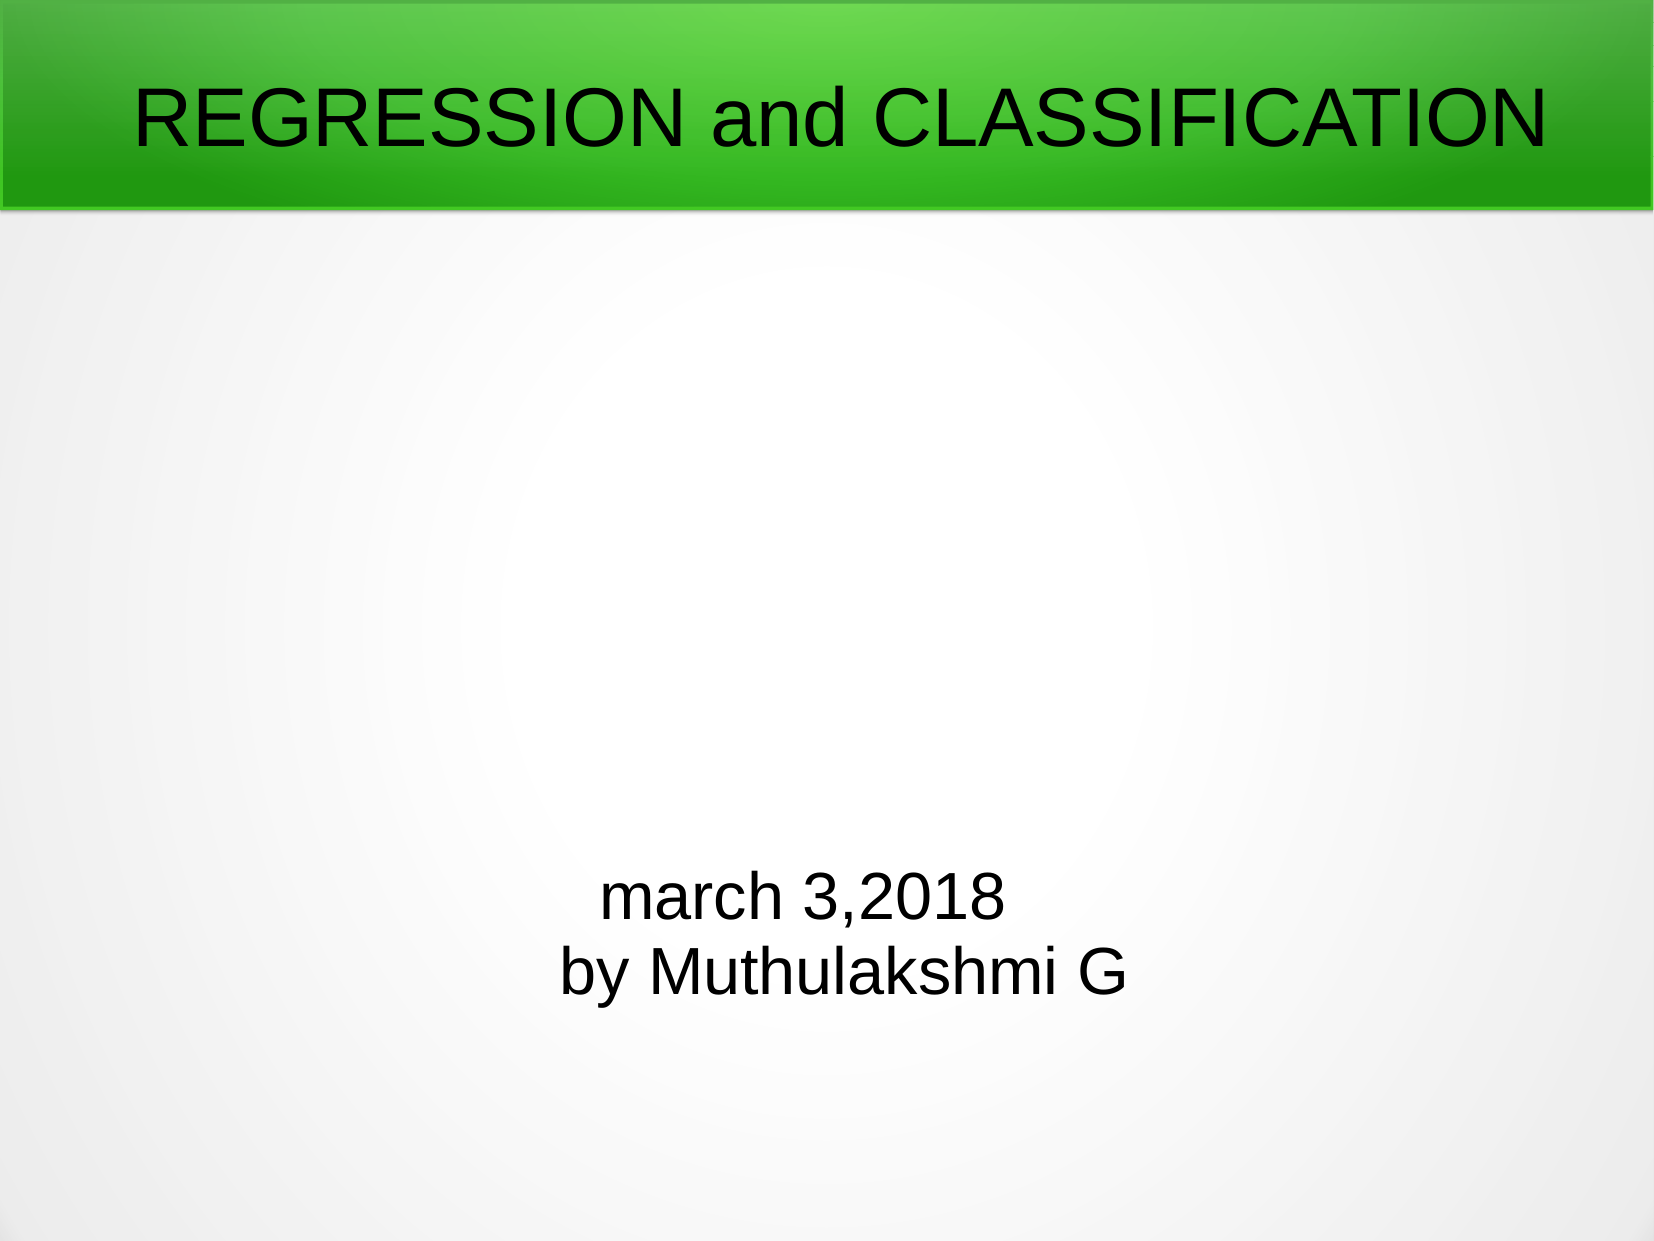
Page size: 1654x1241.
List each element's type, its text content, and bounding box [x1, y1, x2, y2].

title REGRESSION and CLASSIFICATION [82, 47, 1571, 189]
subtitle march 3,2018 by Muthulakshmi G [82, 299, 1571, 1019]
